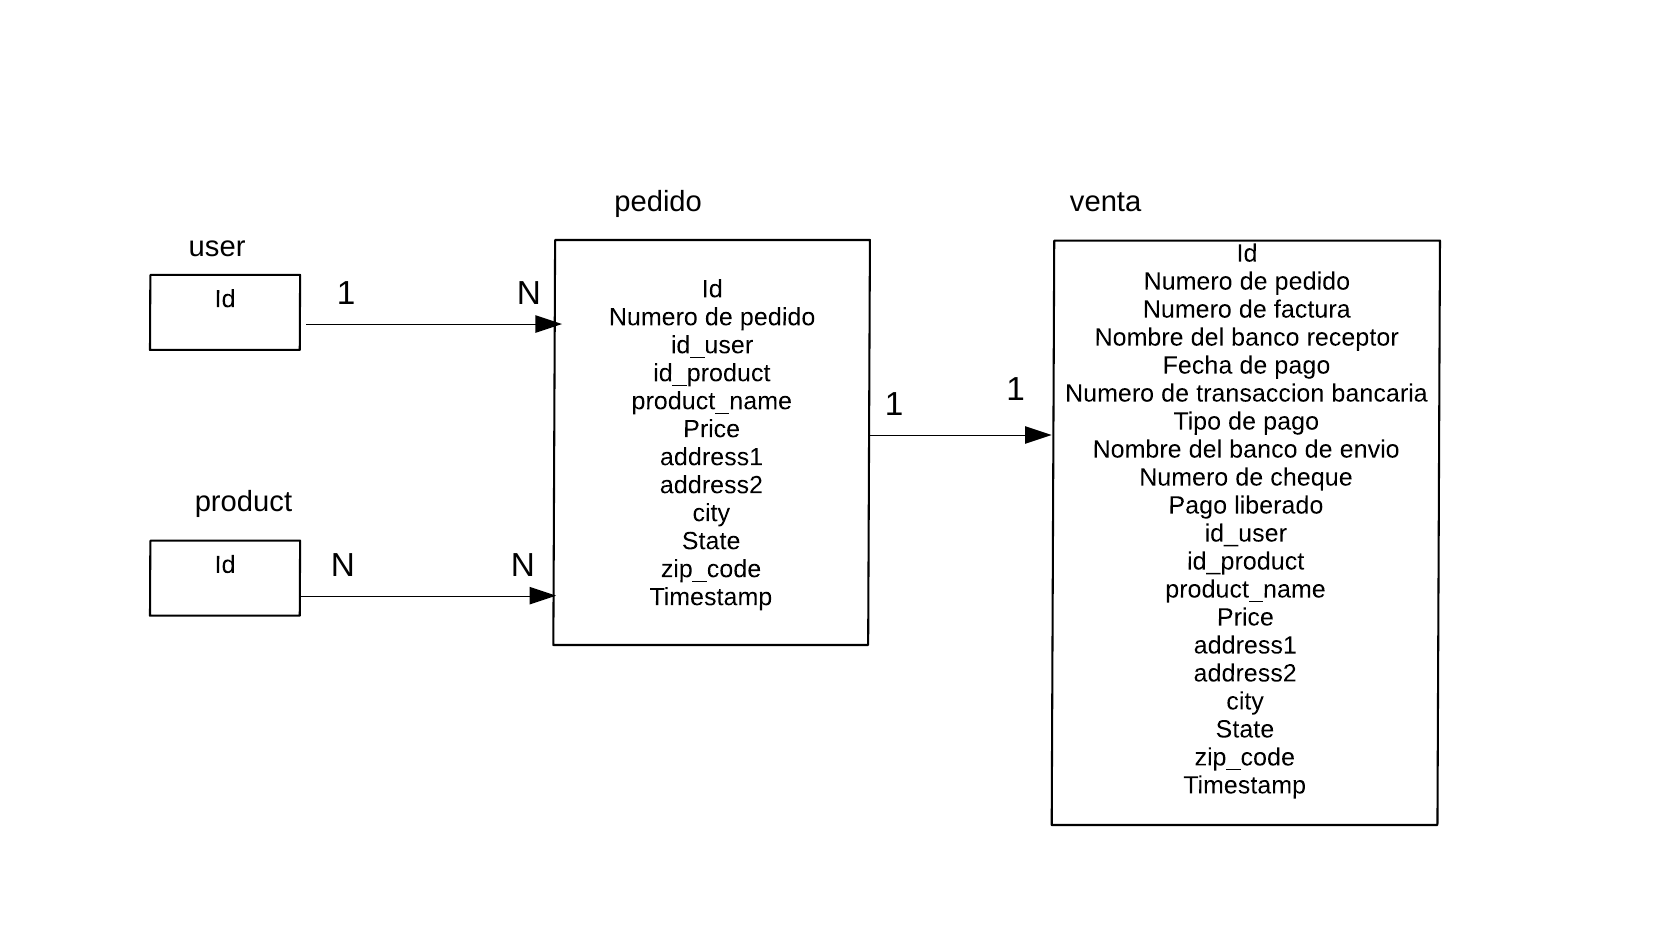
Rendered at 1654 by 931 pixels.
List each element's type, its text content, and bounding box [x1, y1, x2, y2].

text_box 1 [322, 267, 383, 325]
text_box Id Numero de pedido id_user id_product product_name Price address1 address2 city State zip_code Timestamp [553, 240, 870, 646]
text_box Id [150, 274, 301, 350]
text_box product [180, 477, 391, 526]
text_box pedido [599, 177, 810, 226]
text_box N [316, 538, 377, 596]
text_box N [502, 267, 563, 325]
text_box Id Numero de pedido Numero de factura Nombre del banco receptor Fecha de pago Numero de transaccion bancaria Tipo de pago Nombre del banco de envio Numero de cheque Pago liberado id_user id_product product_name Price address1 address2 city State zip_code Timestamp [1051, 240, 1441, 826]
text_box Id [150, 540, 301, 616]
text_box 1 [870, 378, 931, 436]
text_box venta [1054, 178, 1265, 226]
text_box 1 [991, 363, 1052, 421]
text_box user [173, 222, 376, 271]
text_box N [496, 538, 557, 596]
